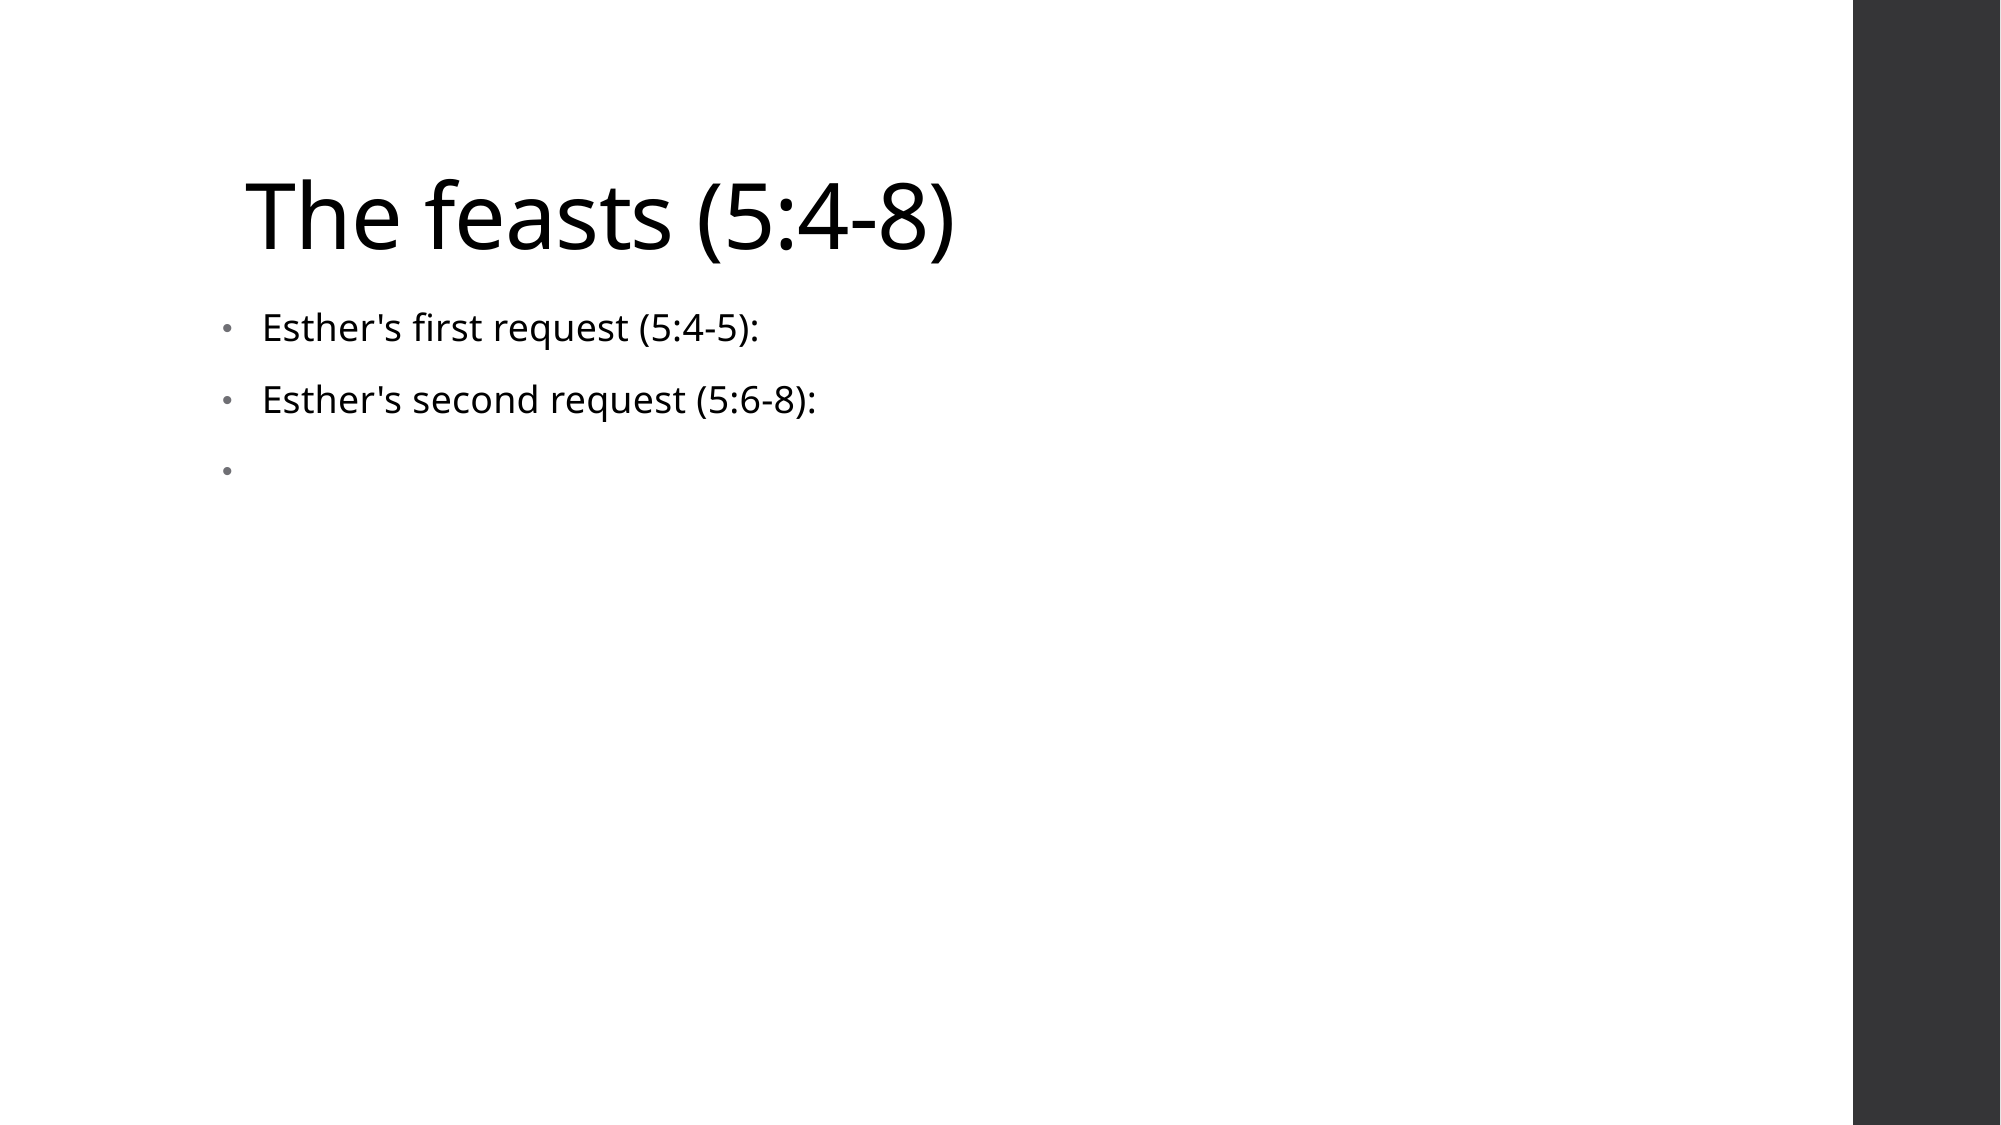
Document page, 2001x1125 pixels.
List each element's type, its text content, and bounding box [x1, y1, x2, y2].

list Esther's first request (5:4-5): Esther's second request (5:6-8): [206, 299, 1617, 1014]
title The feasts (5:4-8) [206, 60, 1797, 278]
